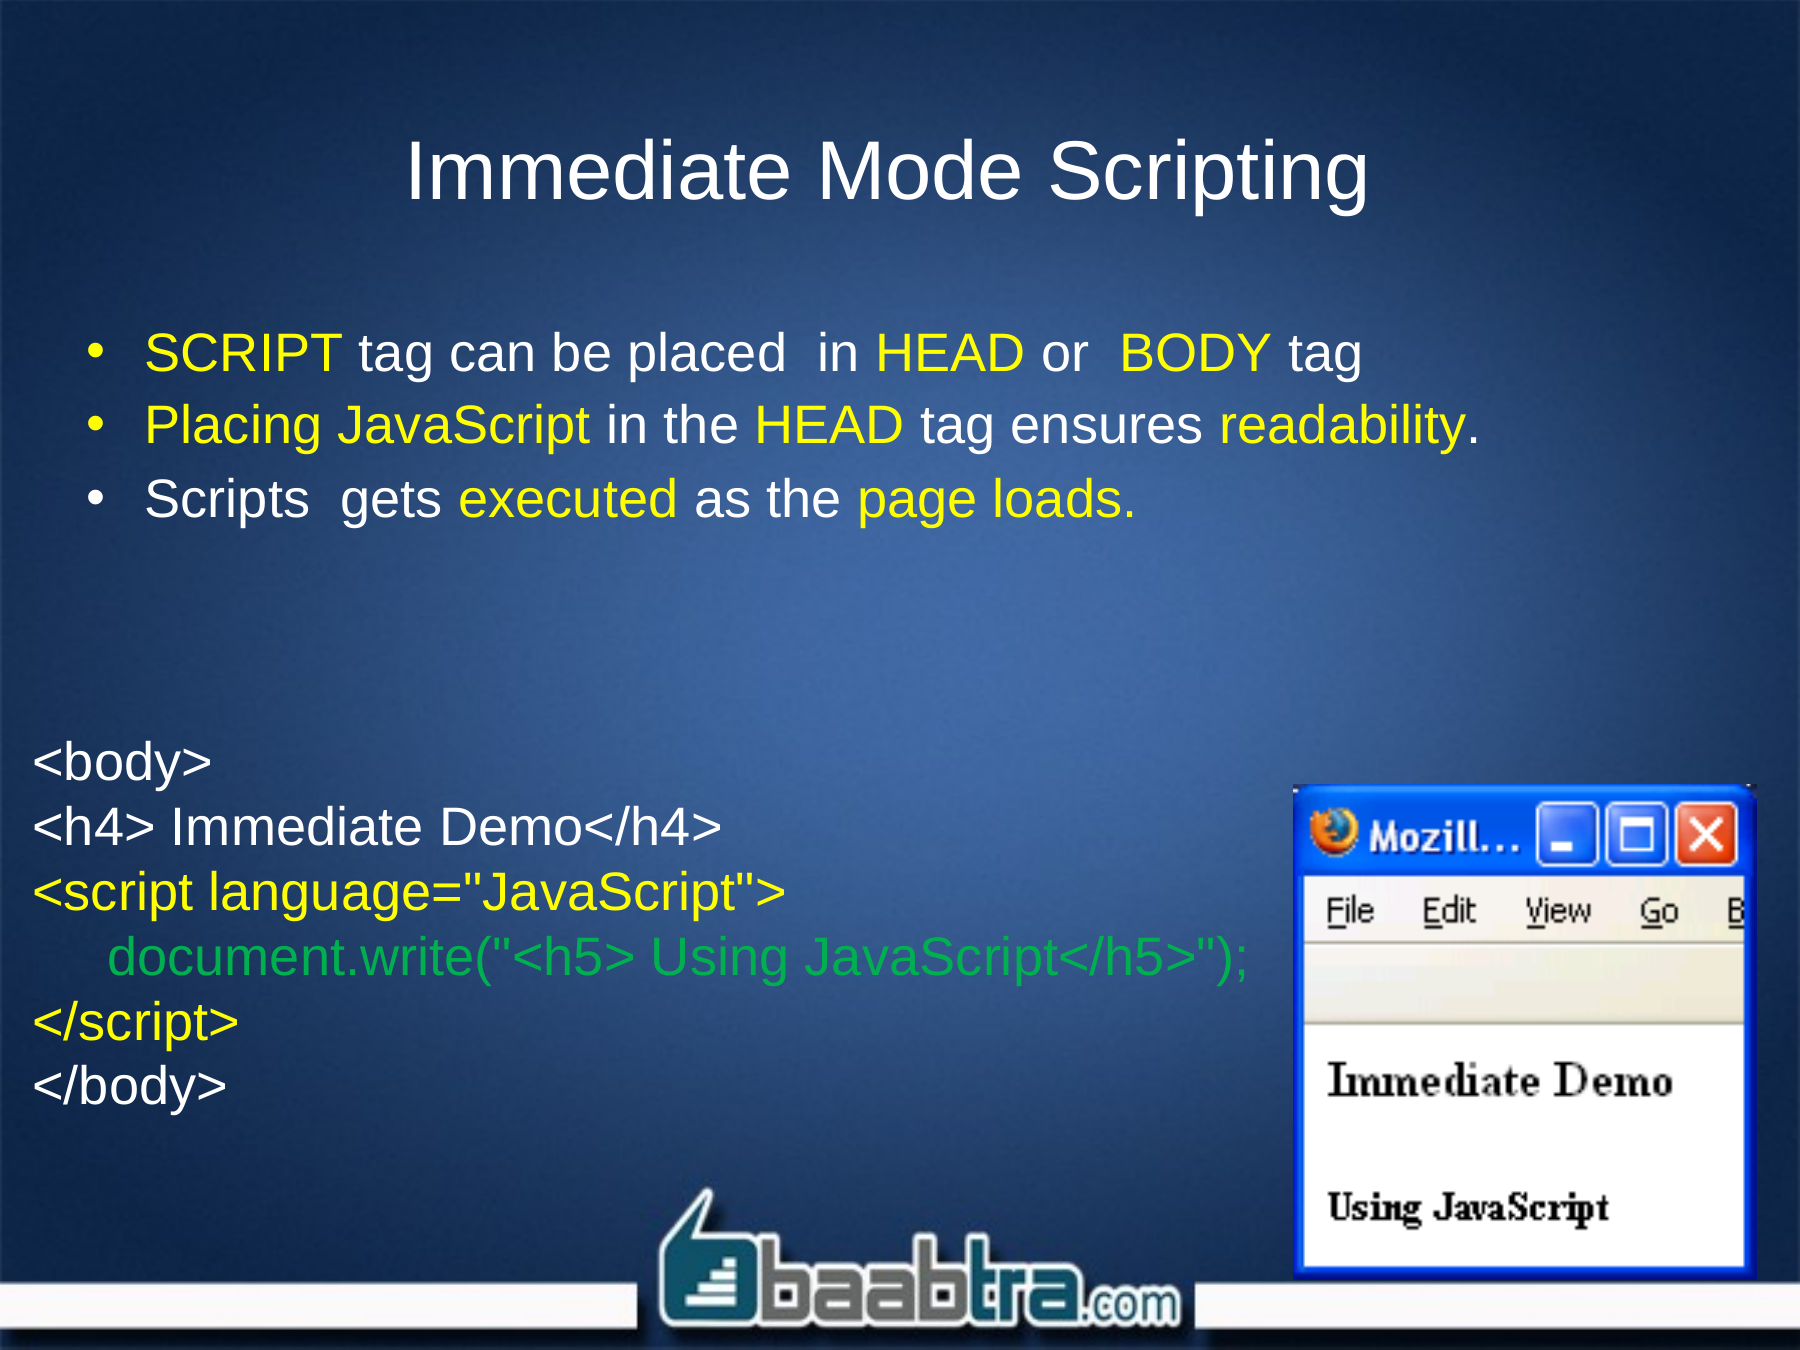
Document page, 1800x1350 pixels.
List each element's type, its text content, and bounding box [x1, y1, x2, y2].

text_box <body> <h4> Immediate Demo</h4> <script language="JavaScript"> document.write("<h5> Using JavaScript</h5>"); </script> </body> [13, 717, 1274, 1299]
text_box SCRIPT tag can be placed in HEAD or BODY tag Placing JavaScript in the HEAD tag ensures readability. Scripts gets executed as the page loads. [59, 315, 1680, 633]
picture [0, 0, 1800, 1350]
title Immediate Mode Scripting [90, 54, 1710, 279]
